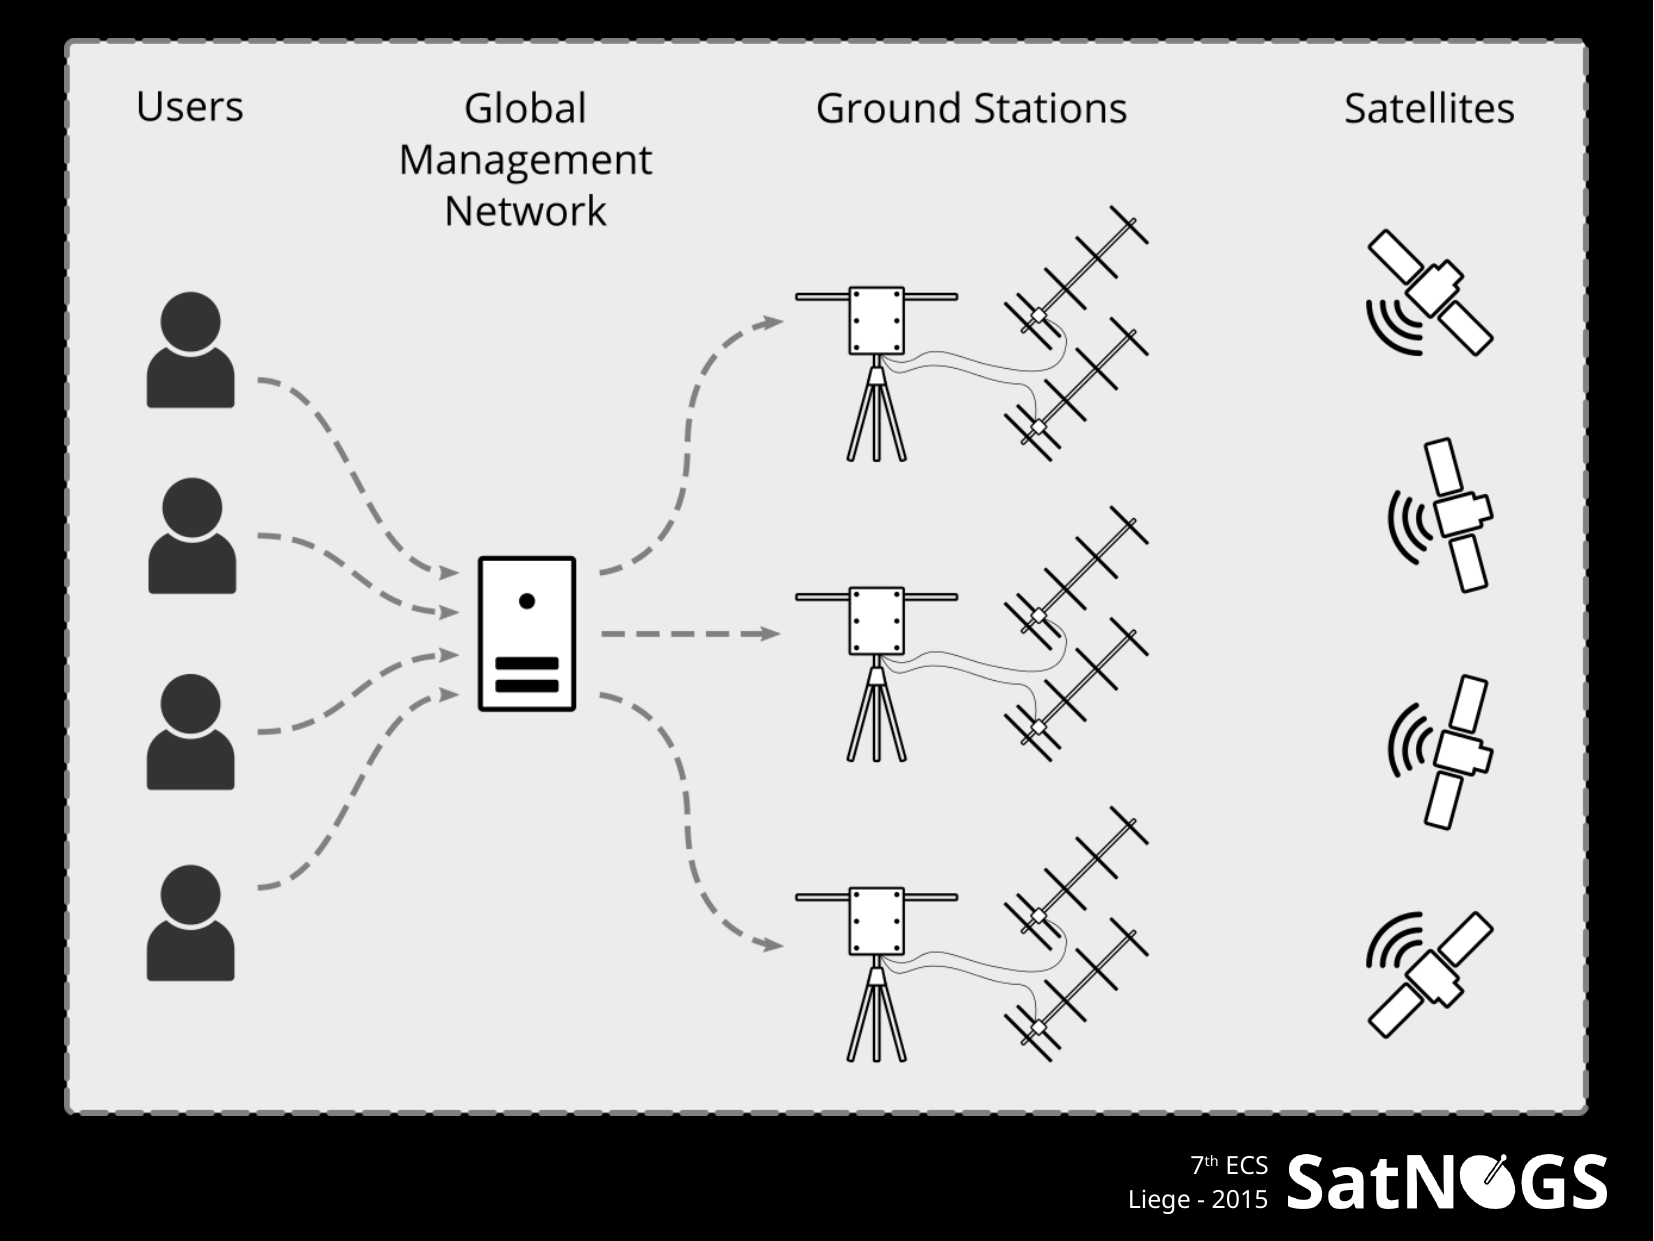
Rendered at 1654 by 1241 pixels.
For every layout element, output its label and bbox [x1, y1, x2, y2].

picture [1288, 1154, 1607, 1209]
picture [64, 38, 1589, 1116]
